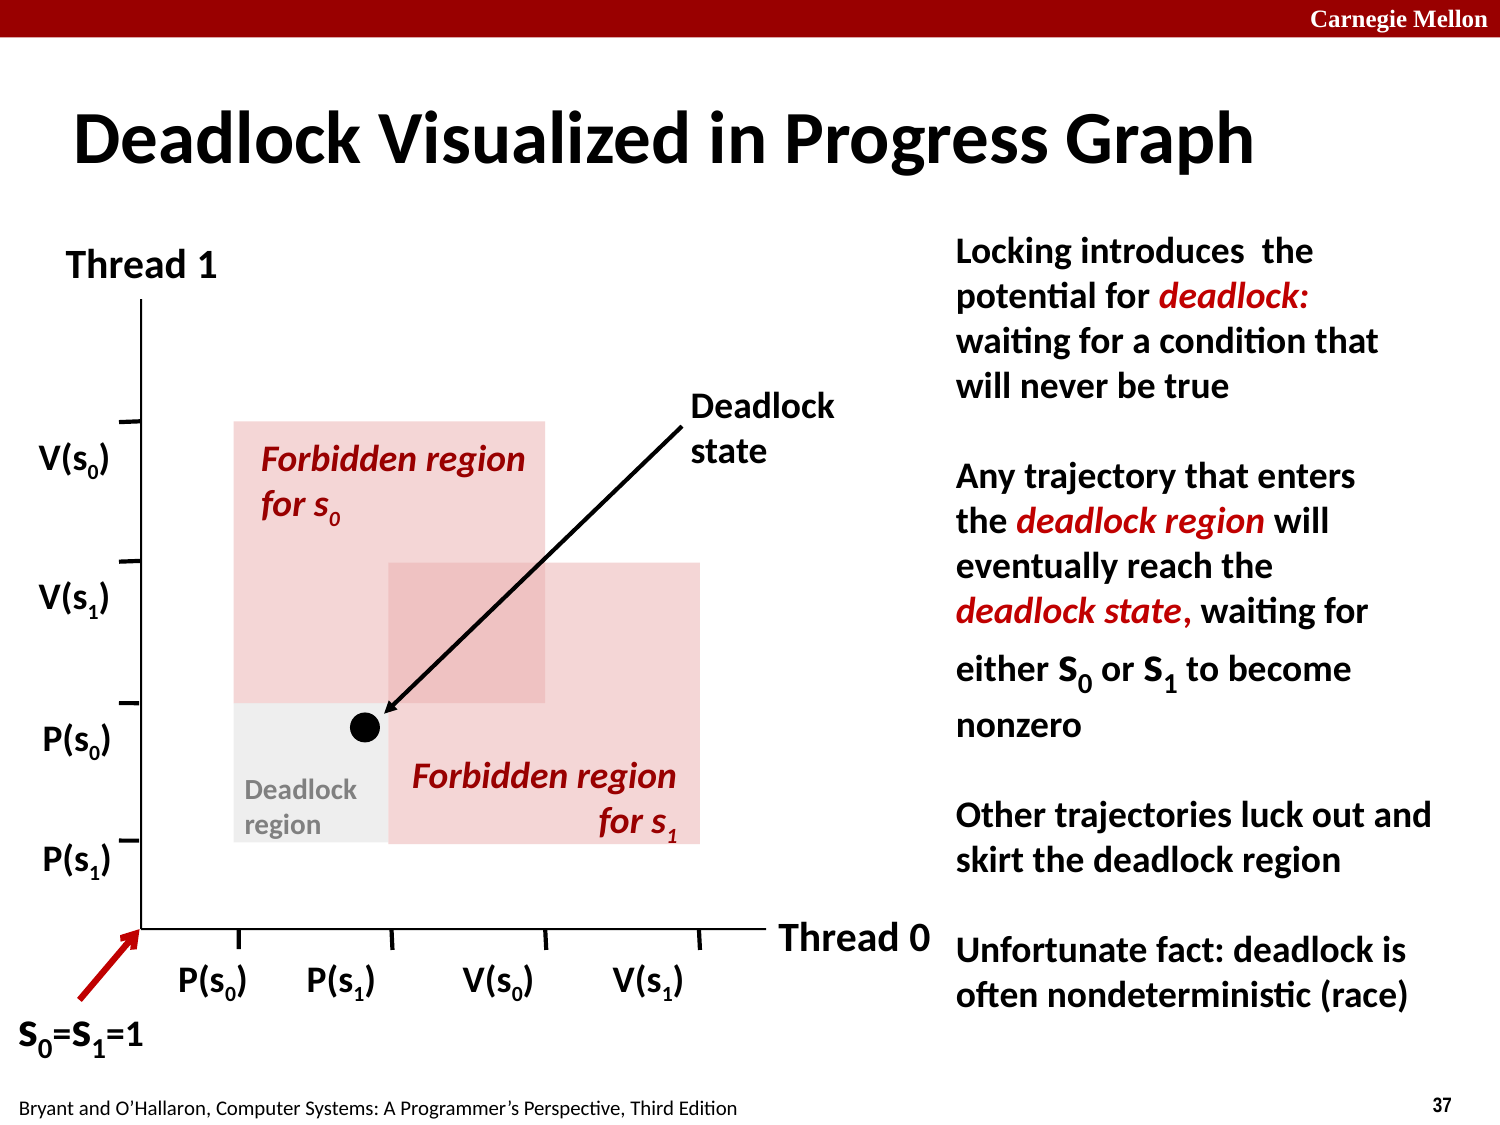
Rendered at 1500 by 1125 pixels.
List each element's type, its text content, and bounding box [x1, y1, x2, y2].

text_box s0=s1=1 [3, 996, 159, 1065]
text_box V(s0) [23, 425, 126, 492]
text_box Forbidden region for s1 [397, 743, 693, 855]
text_box V(s0) [447, 947, 550, 1014]
text_box Thread 0 [763, 901, 946, 967]
text_box Thread 1 [50, 229, 233, 295]
text_box Forbidden region for s0 [246, 426, 542, 538]
text_box Deadlock state [675, 380, 851, 471]
text_box V(s1) [597, 947, 700, 1014]
text_box P(s1) [291, 947, 392, 1014]
text_box Deadlock region [229, 770, 373, 841]
text_box P(s0) [163, 947, 263, 1014]
text_box [233, 421, 700, 845]
title Deadlock Visualized in Progress Graph [58, 71, 1304, 197]
text_box P(s0) [27, 706, 127, 773]
text_box P(s1) [27, 826, 127, 893]
text_box Locking introduces the potential for deadlock: waiting for a condition that will never be true Any trajectory that enters the deadlock region will eventually reach the deadlock state, waiting for either s0 or s1 to become nonzero Other trajectories luck out and skirt the deadlock region Unfortunate fact: deadlock is often nondeterministic (race) [941, 226, 1451, 1015]
text_box V(s1) [23, 564, 126, 631]
